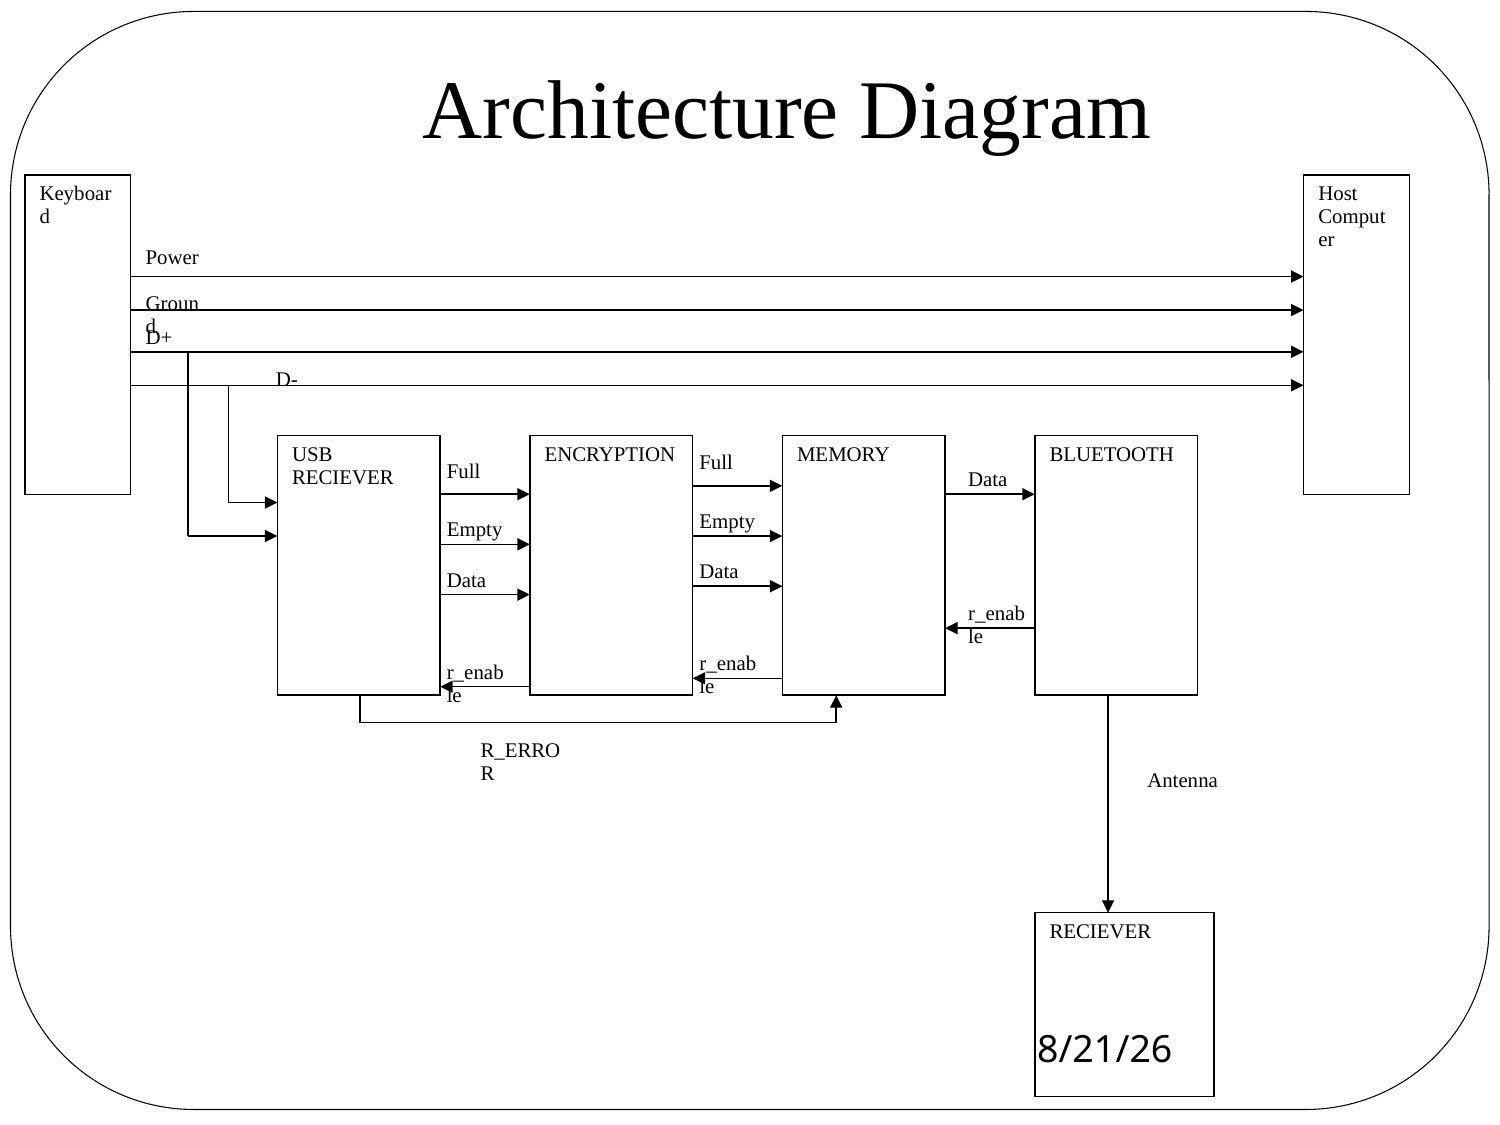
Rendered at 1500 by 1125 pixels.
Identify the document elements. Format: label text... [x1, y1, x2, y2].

text_box Ground [131, 284, 221, 310]
text_box Data [953, 460, 1043, 486]
text_box Data [972, 473, 980, 485]
text_box r_enable [432, 653, 522, 679]
text_box Data [703, 565, 711, 577]
text_box D+ [149, 331, 157, 343]
text_box D- [261, 360, 351, 386]
text_box r_enable [953, 594, 1043, 620]
text_box Power [131, 238, 221, 264]
text_box RECIEVER [1034, 912, 1214, 1097]
text_box USB RECIEVER [277, 435, 441, 695]
text_box Data [450, 574, 458, 586]
text_box BLUETOOTH [1034, 435, 1198, 695]
text_box R_ERROR [465, 731, 581, 760]
text_box Host Computer [1303, 174, 1410, 495]
text_box Full [684, 443, 775, 470]
title Architecture Diagram [150, 45, 1425, 175]
text_box Full [432, 452, 522, 478]
text_box Antenna [1132, 762, 1239, 796]
text_box D+ [131, 318, 221, 344]
text_box Data [432, 561, 522, 587]
text_box MEMORY [782, 435, 946, 695]
text_box Keyboard [24, 174, 131, 495]
text_box Empty [432, 510, 522, 536]
text_box D- [279, 373, 287, 385]
text_box Empty [684, 502, 775, 528]
text_box Data [684, 552, 775, 578]
text_box r_enable [684, 644, 775, 670]
text_box ENCRYPTION [529, 435, 693, 695]
